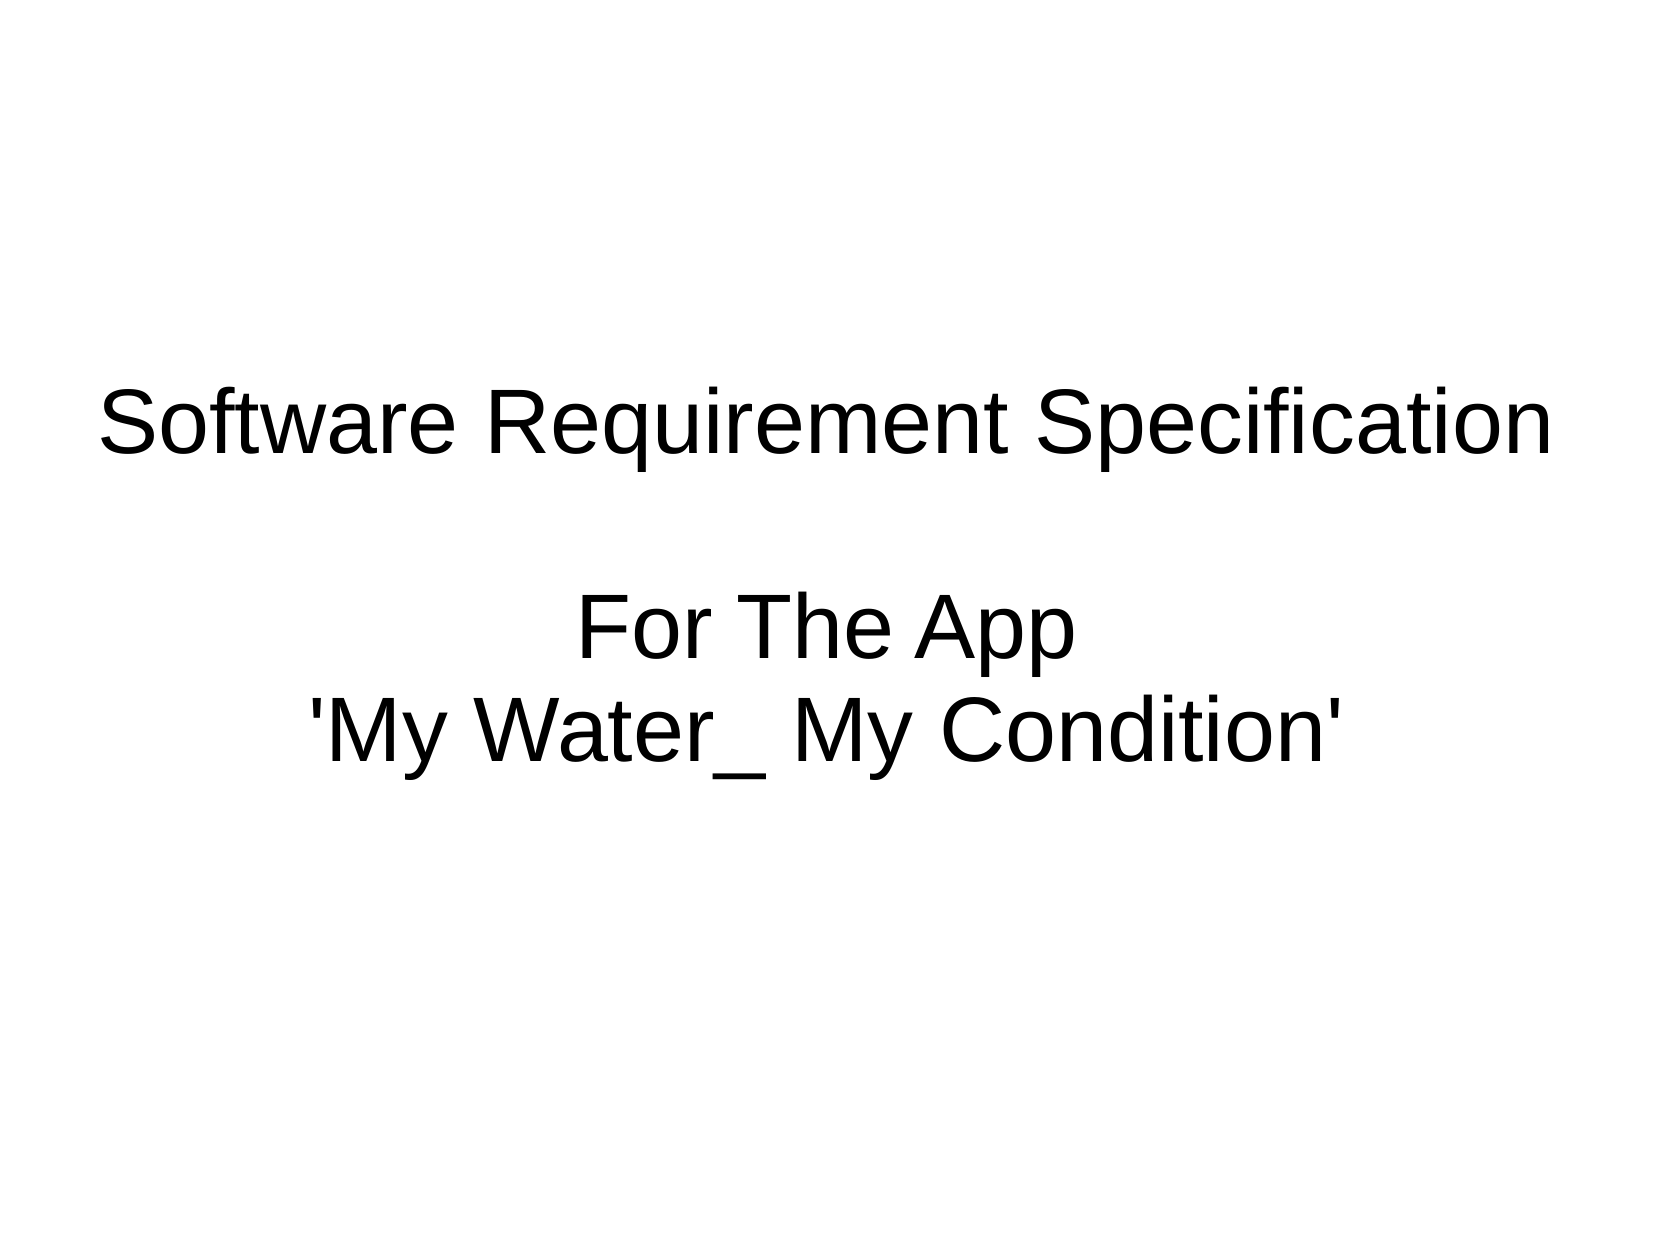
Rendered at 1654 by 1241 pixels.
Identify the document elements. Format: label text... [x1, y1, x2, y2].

title Software Requirement Specification For The App 'My Water_ My Condition' [82, 370, 1571, 781]
